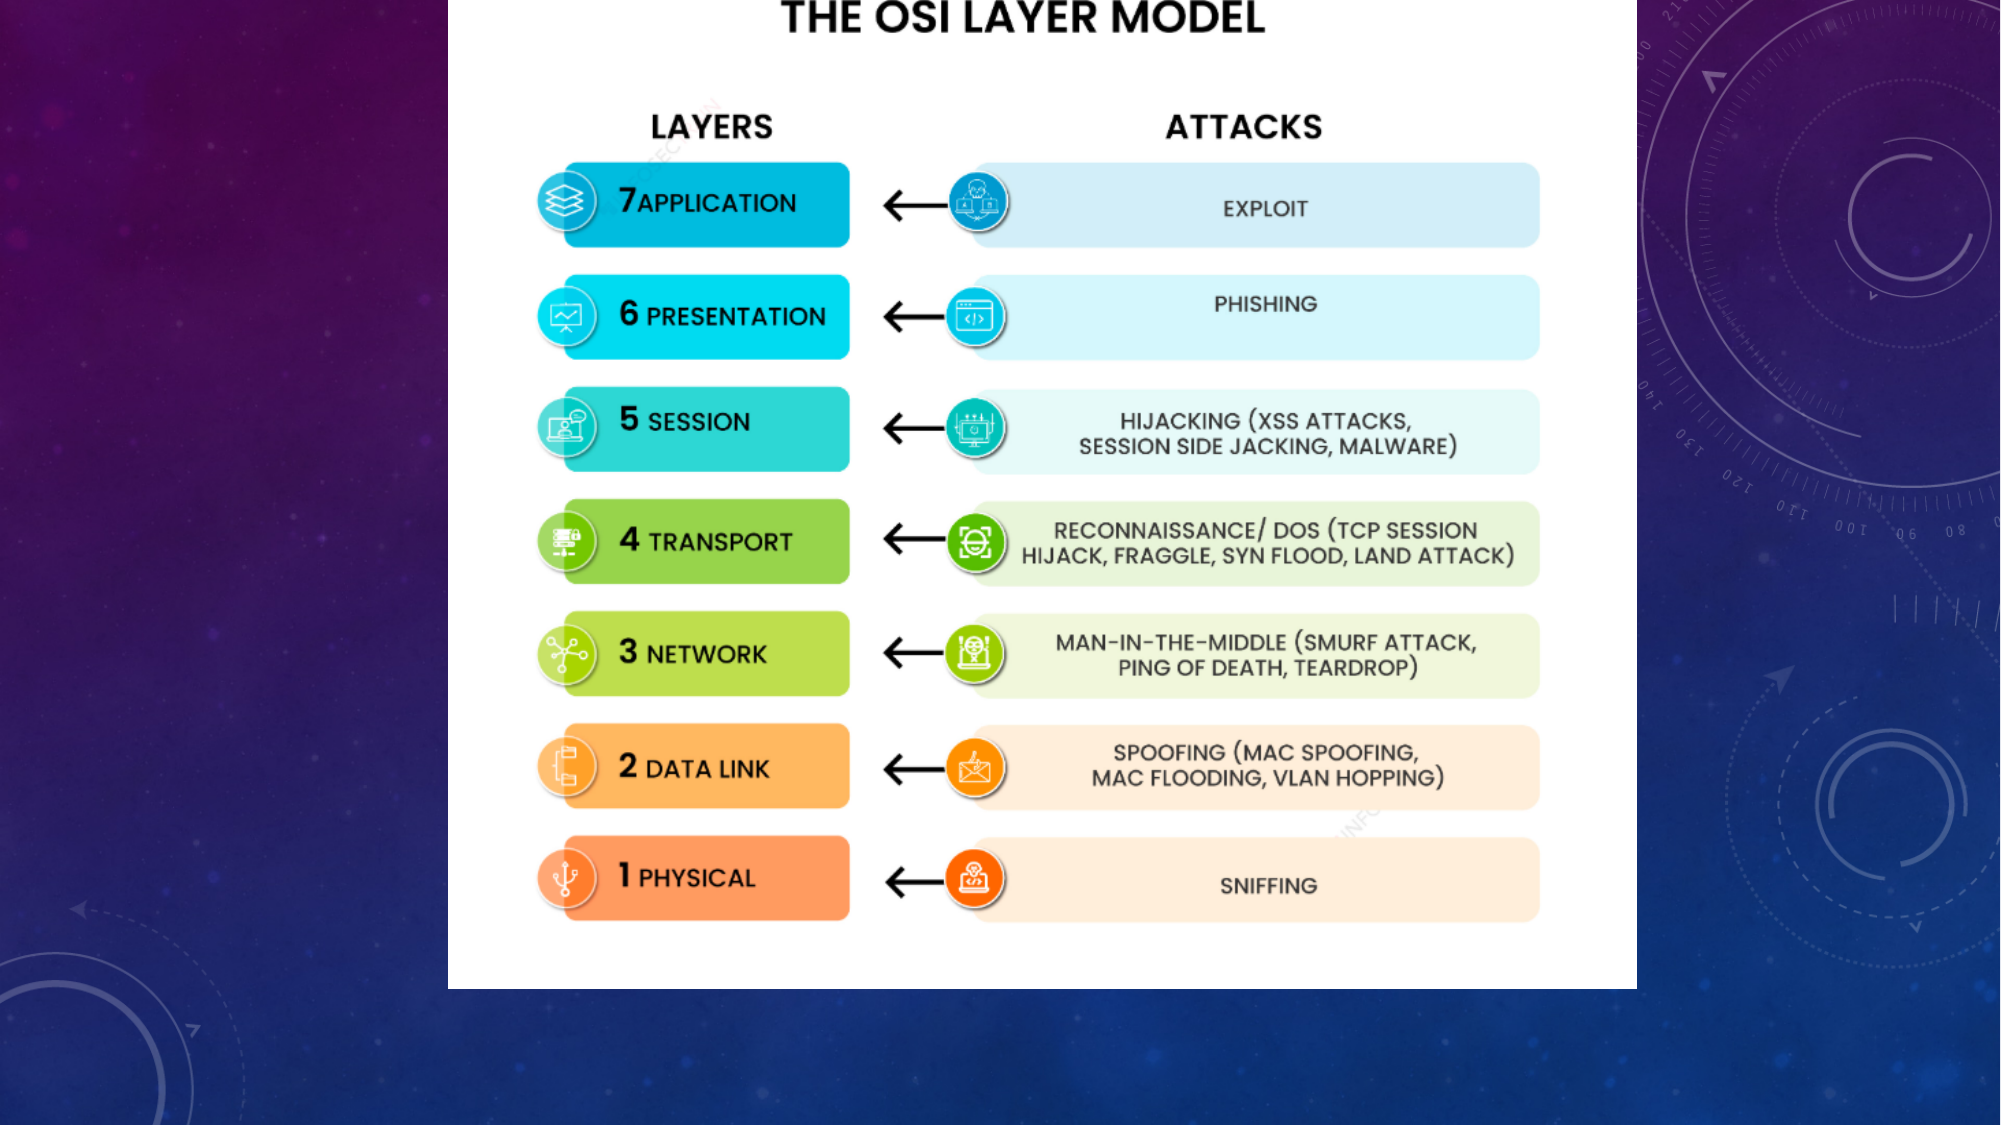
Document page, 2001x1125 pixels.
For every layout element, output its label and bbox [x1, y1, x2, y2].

picture [448, 0, 1637, 989]
